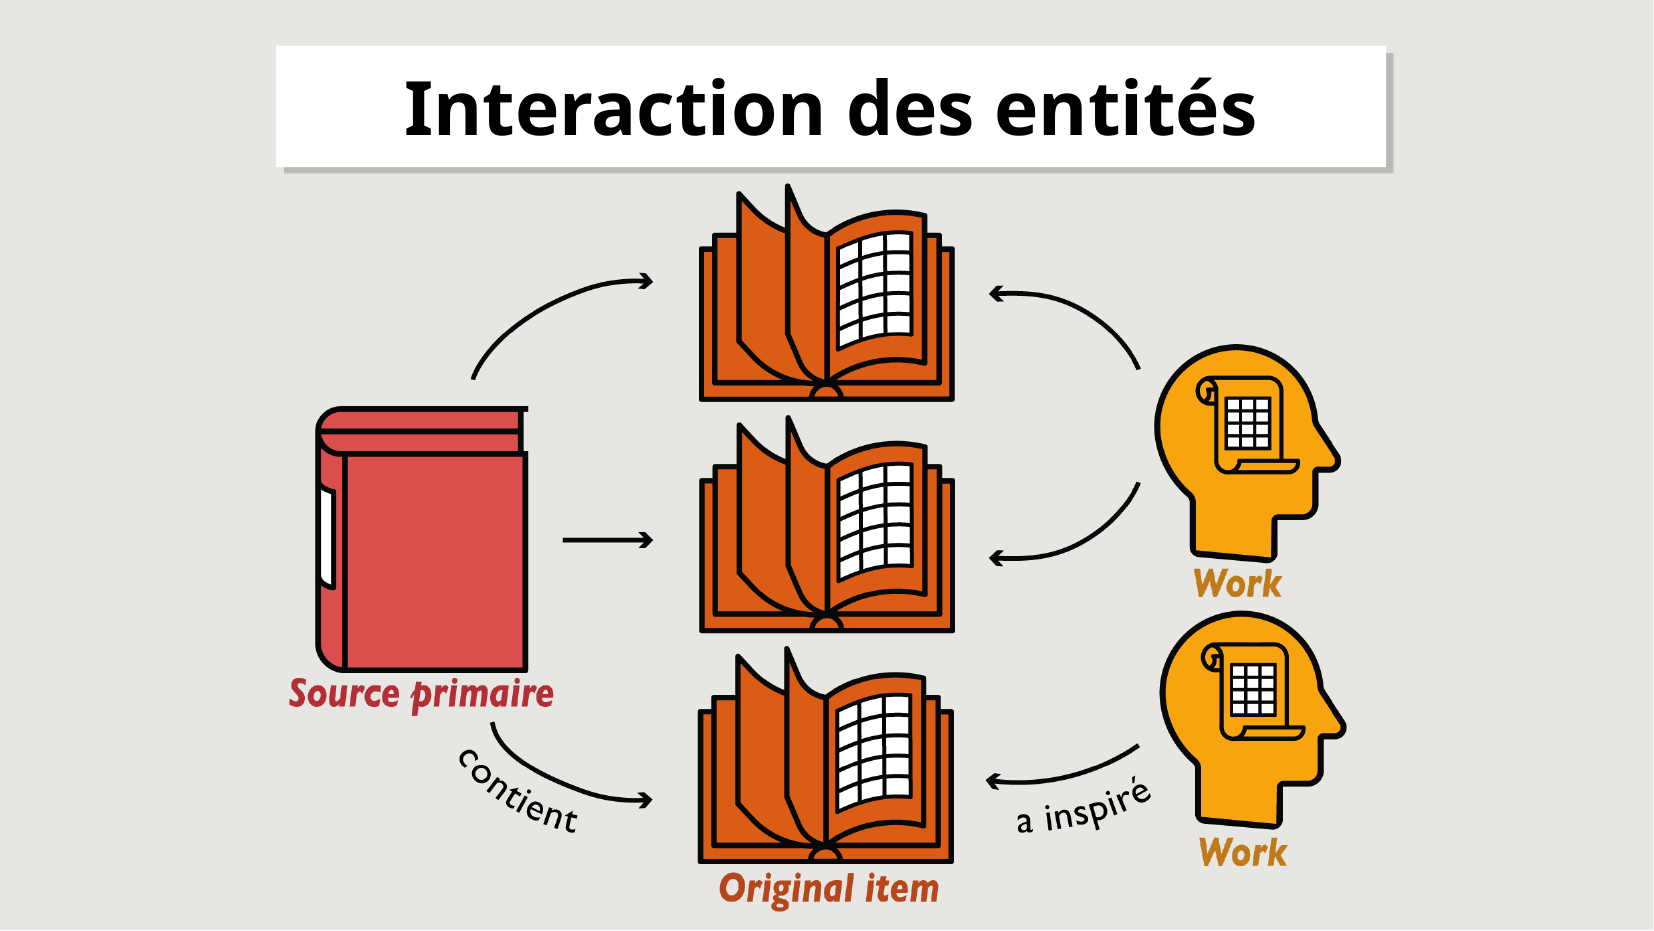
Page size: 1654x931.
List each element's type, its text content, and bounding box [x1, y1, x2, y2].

title Interaction des entités [275, 45, 1387, 160]
picture [236, 160, 1432, 931]
